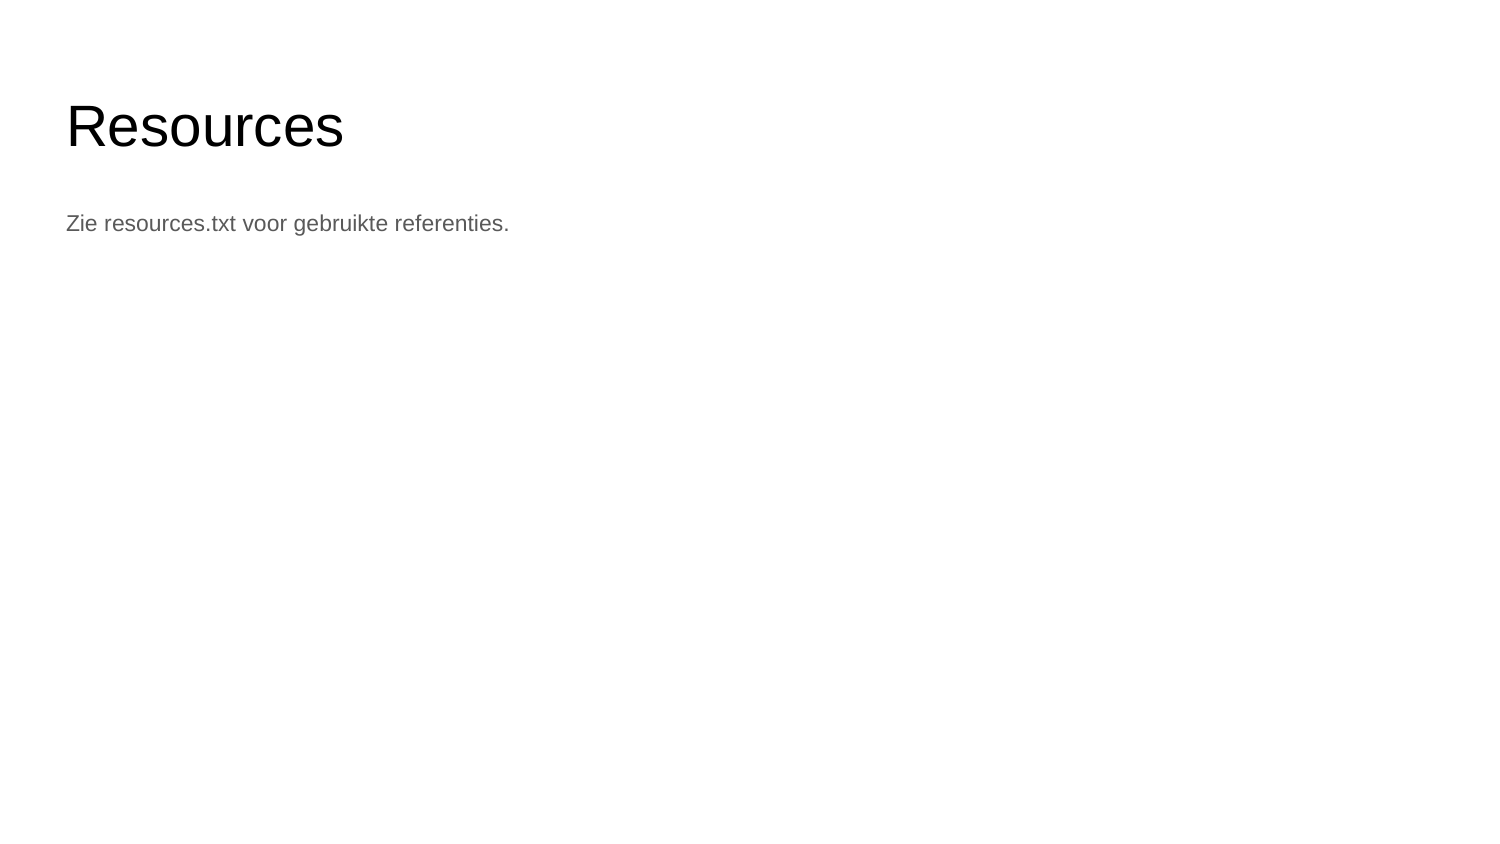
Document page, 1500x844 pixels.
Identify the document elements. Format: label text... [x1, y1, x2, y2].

list Zie resources.txt voor gebruikte referenties. [51, 189, 1449, 750]
title Resources [51, 72, 1449, 167]
